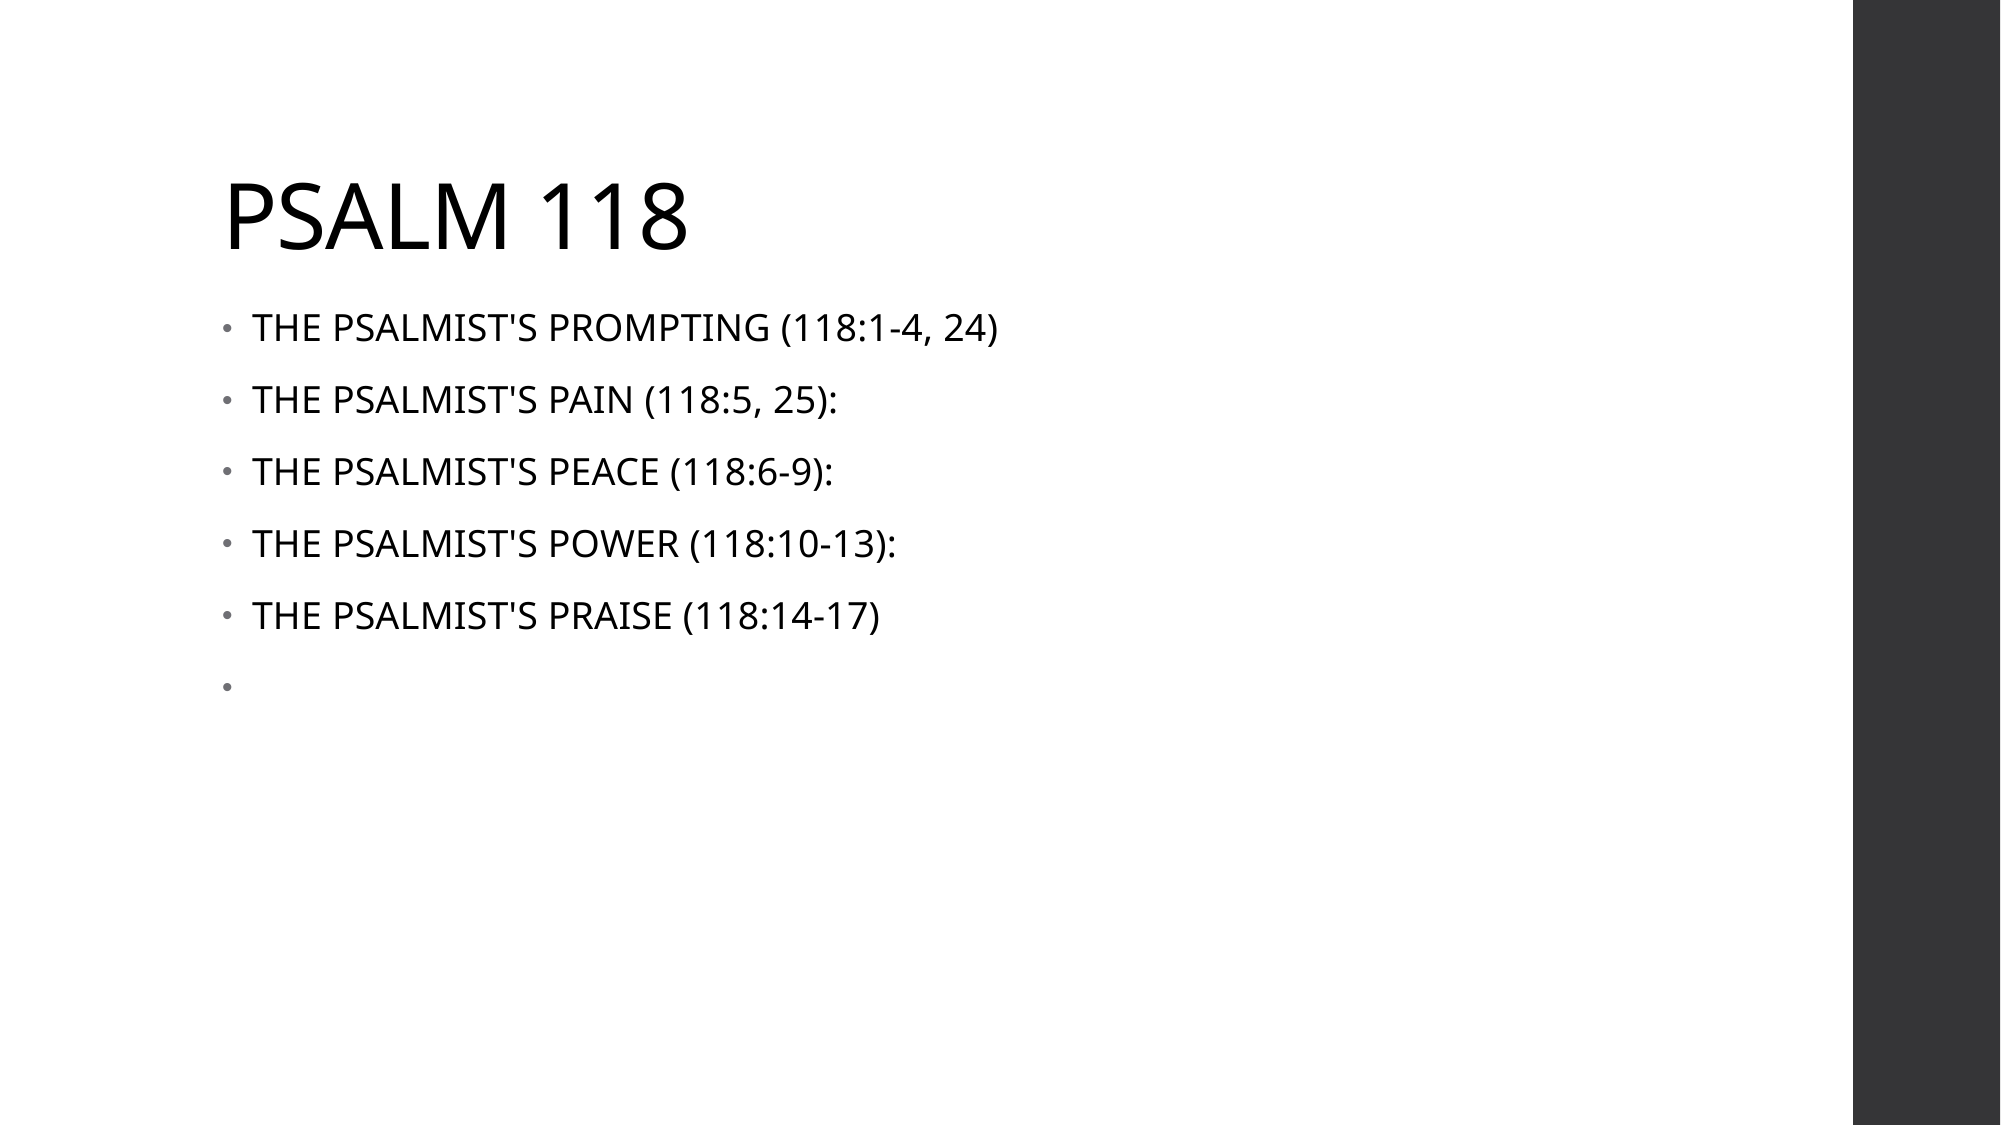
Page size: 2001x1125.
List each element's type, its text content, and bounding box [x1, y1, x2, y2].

title PSALM 118 [206, 60, 1797, 278]
list THE PSALMIST'S PROMPTING (118:1-4, 24) THE PSALMIST'S PAIN (118:5, 25): THE PSALMIST'S PEACE (118:6-9): THE PSALMIST'S POWER (118:10-13): THE PSALMIST'S PRAISE (118:14-17) [206, 299, 1617, 1014]
